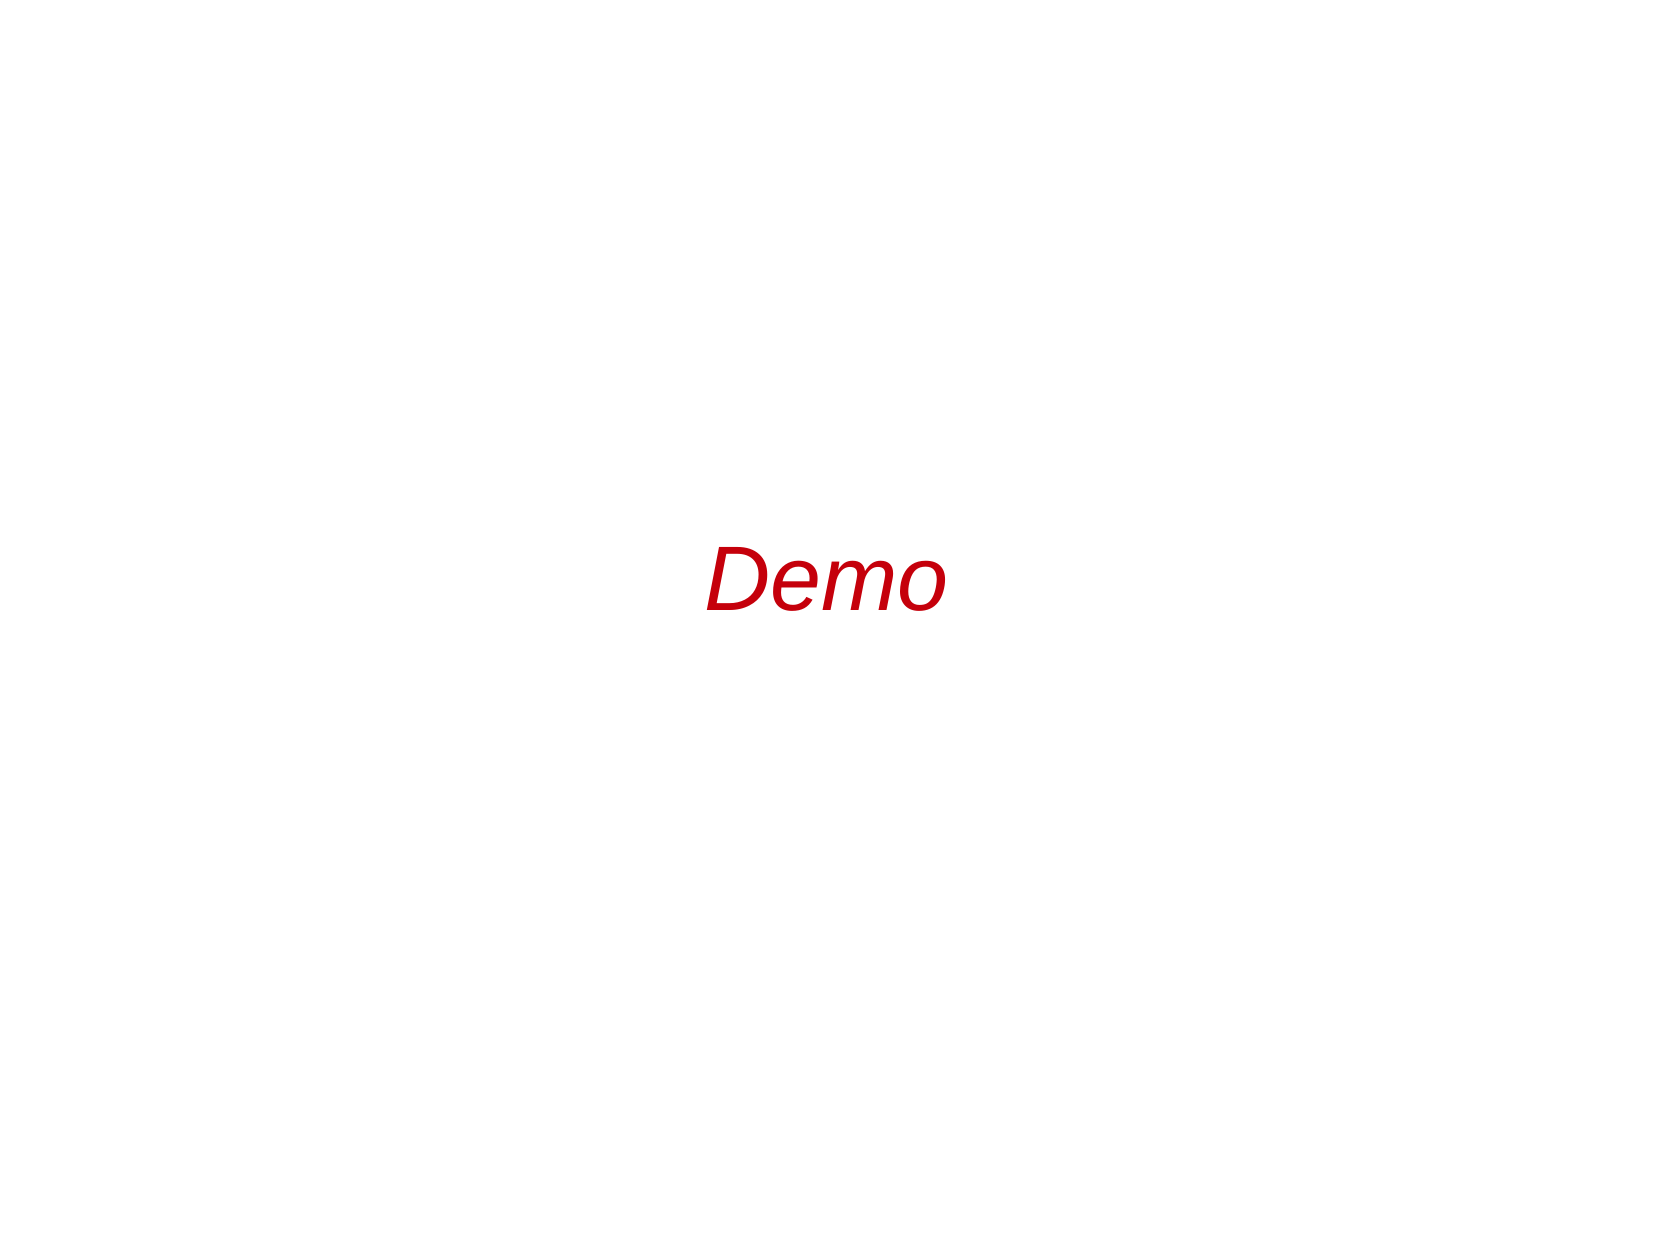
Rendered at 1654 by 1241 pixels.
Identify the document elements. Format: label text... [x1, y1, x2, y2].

subtitle Demo [82, 49, 1571, 1109]
